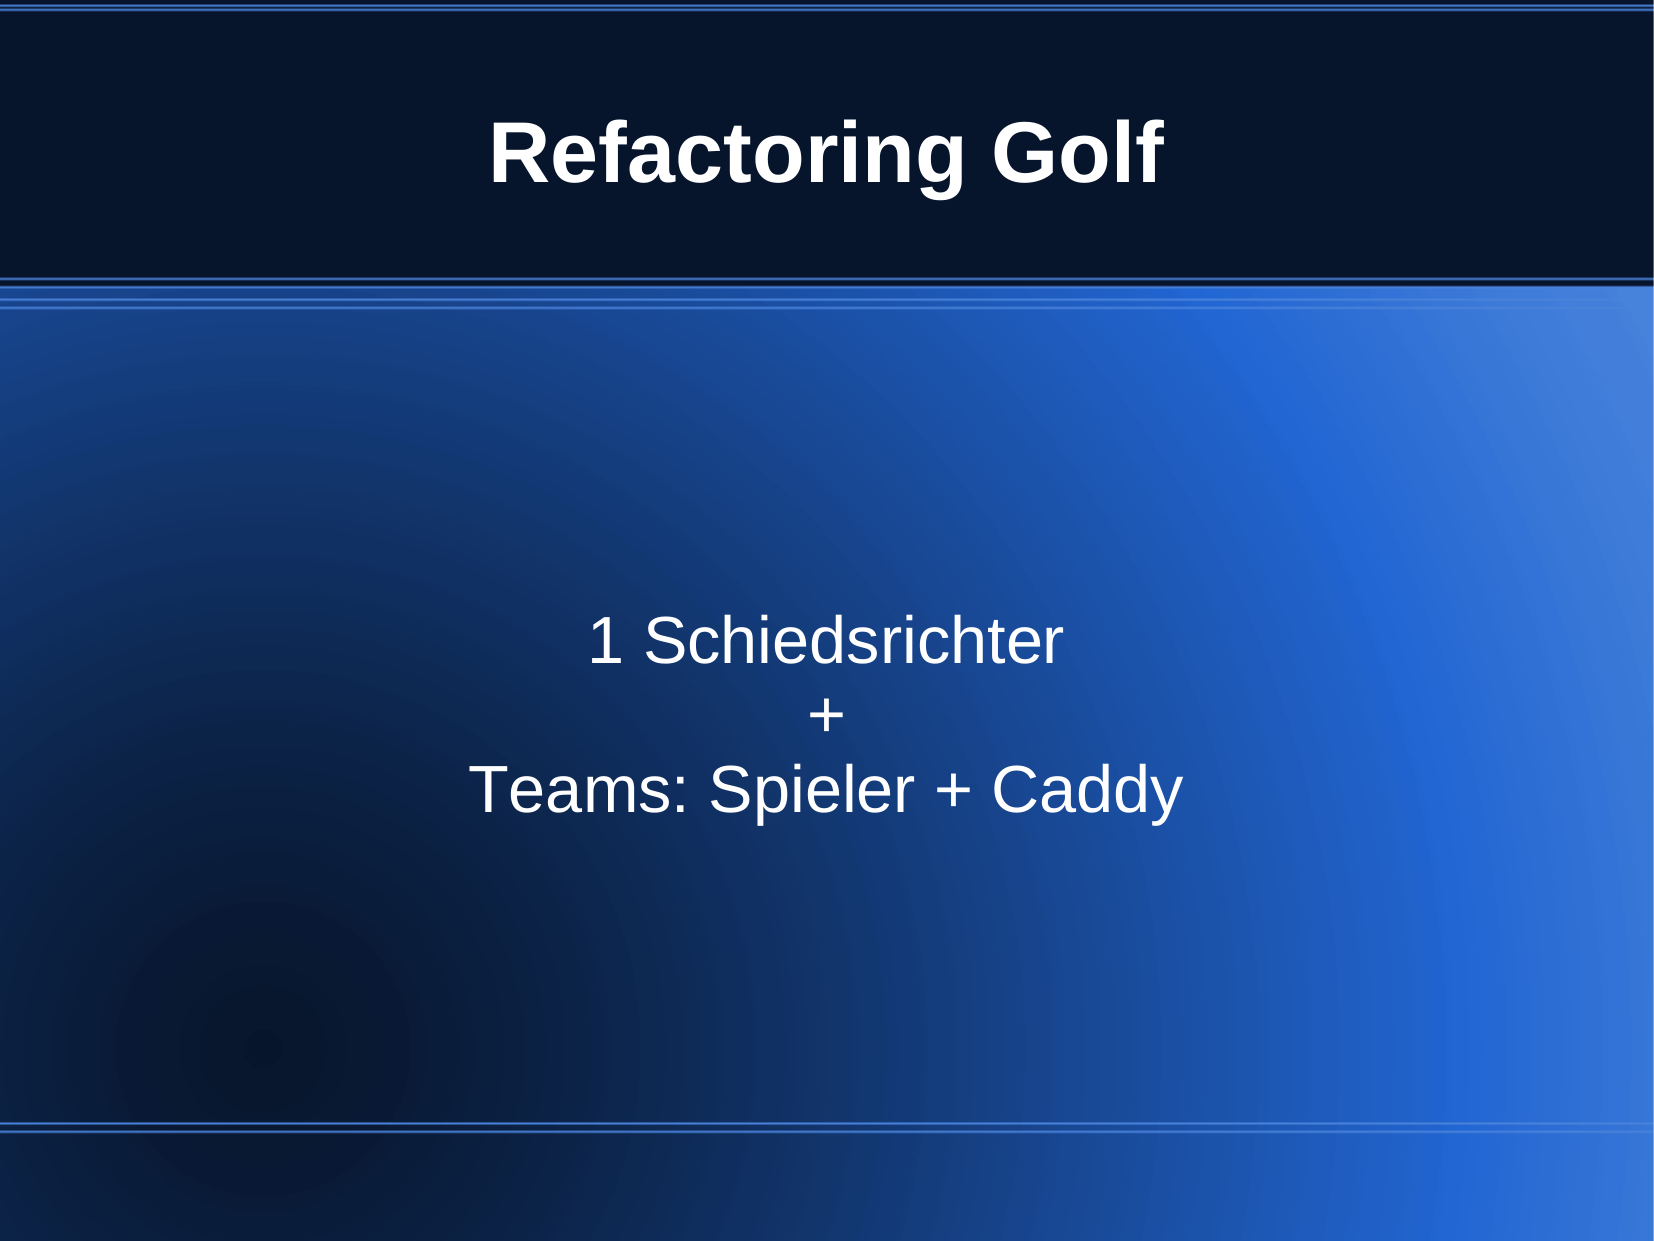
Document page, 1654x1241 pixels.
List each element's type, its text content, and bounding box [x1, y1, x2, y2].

picture [0, 0, 1654, 1241]
title Refactoring Golf [82, 49, 1571, 257]
subtitle 1 Schiedsrichter + Teams: Spieler + Caddy [82, 355, 1571, 1075]
